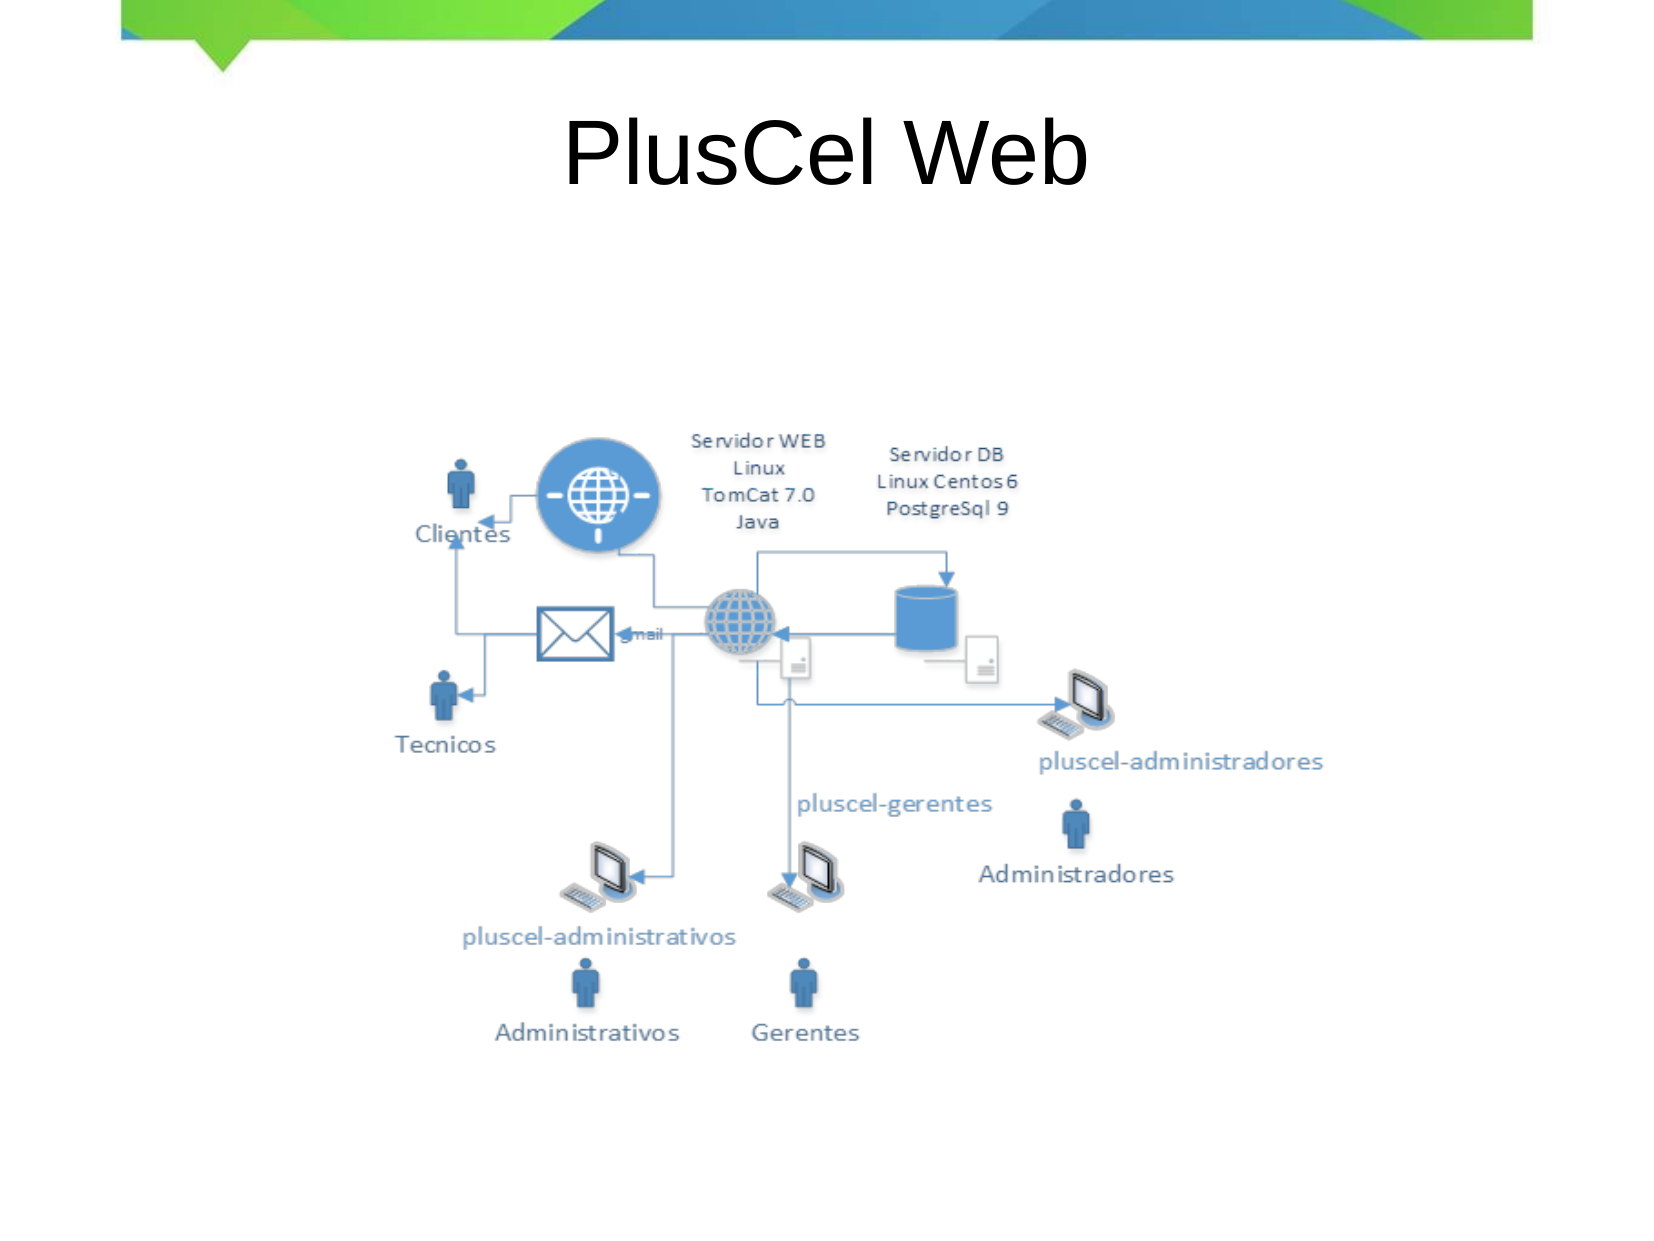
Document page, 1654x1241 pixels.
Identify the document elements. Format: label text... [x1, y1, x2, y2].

picture [0, 0, 1654, 1241]
title PlusCel Web [82, 49, 1571, 257]
